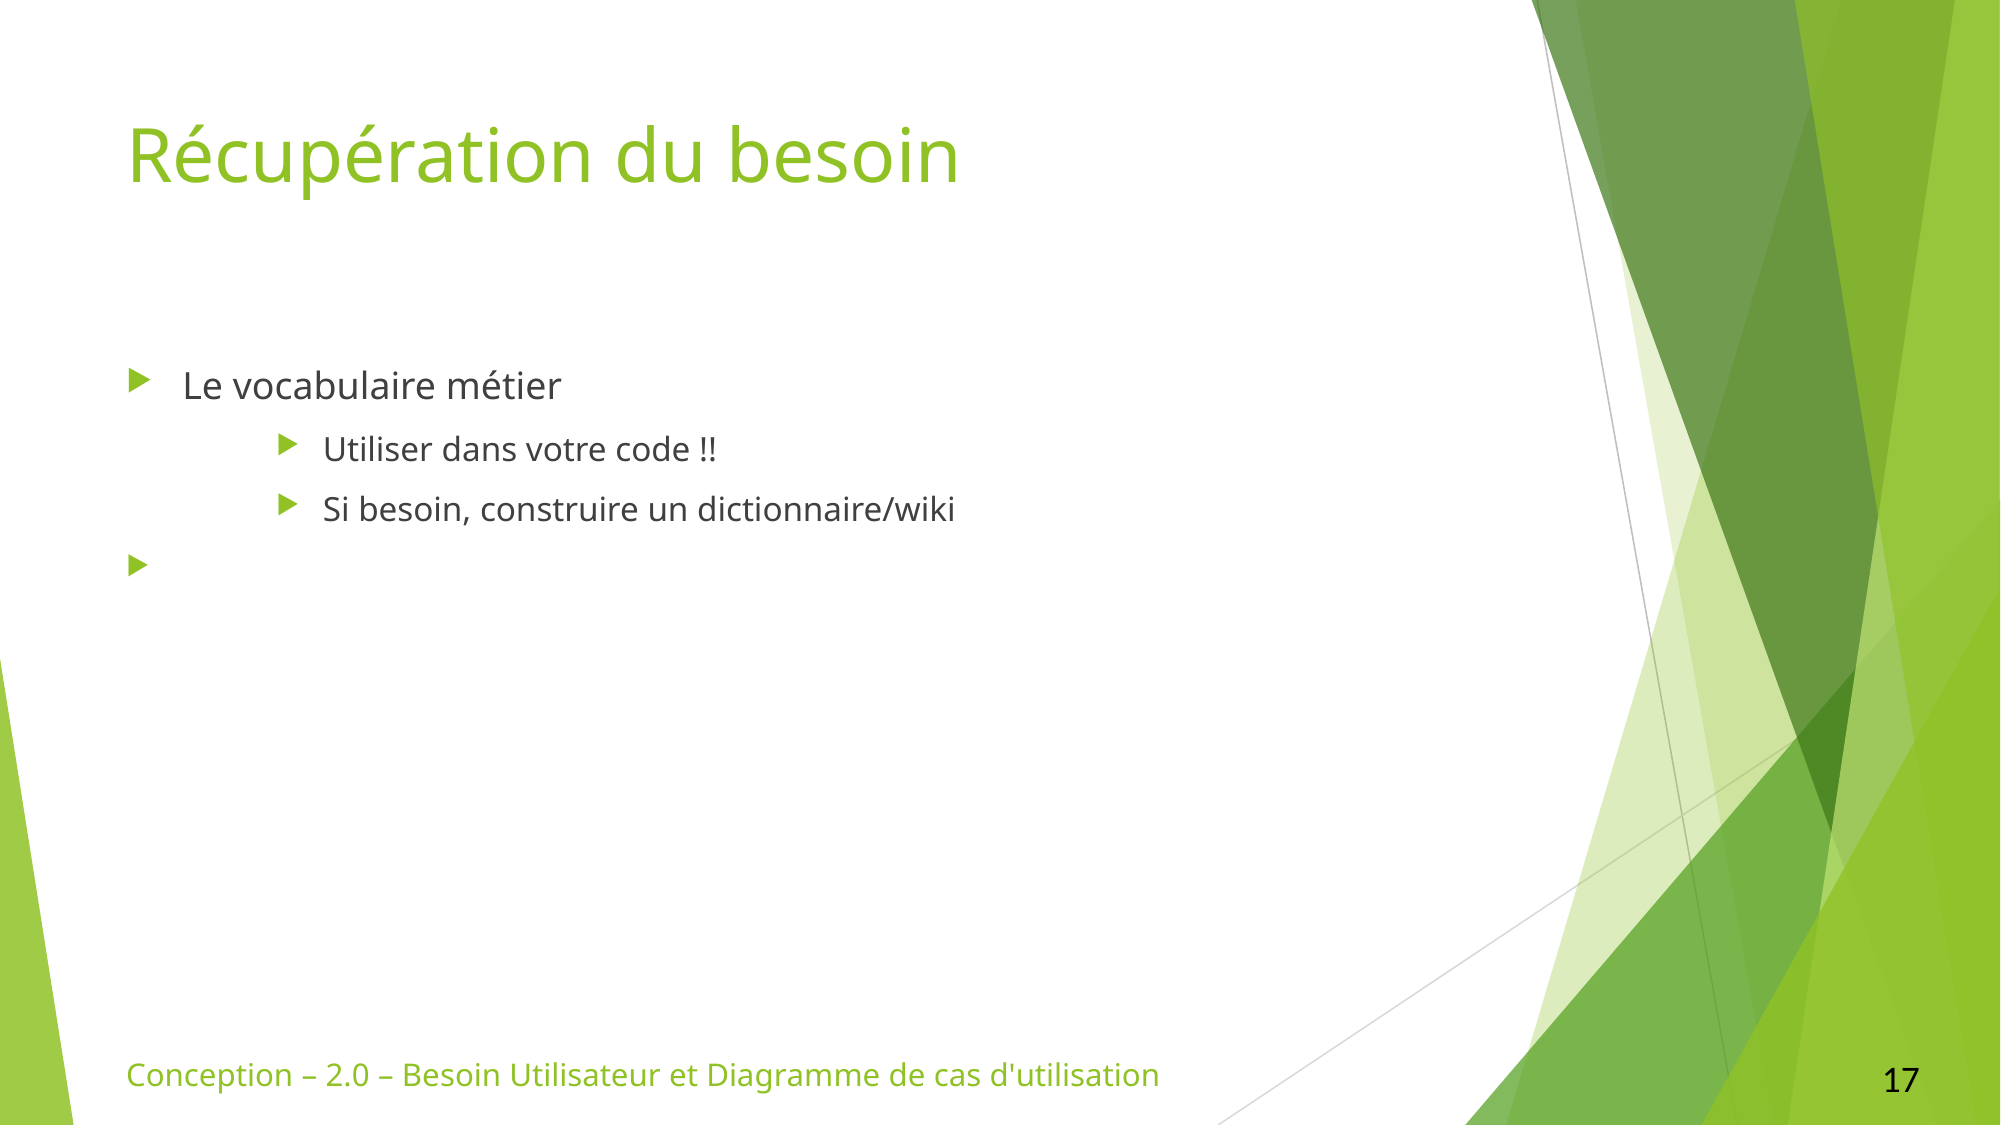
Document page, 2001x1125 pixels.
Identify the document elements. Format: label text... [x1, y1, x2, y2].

text_box [1866, 1047, 1979, 1108]
text_box Conception – 2.0 – Besoin Utilisateur et Diagramme de cas d'utilisation [111, 1047, 1210, 1109]
list Le vocabulaire métier Utiliser dans votre code !! Si besoin, construire un dictionnaire/wiki [111, 354, 1522, 992]
title Récupération du besoin [111, 99, 1522, 317]
